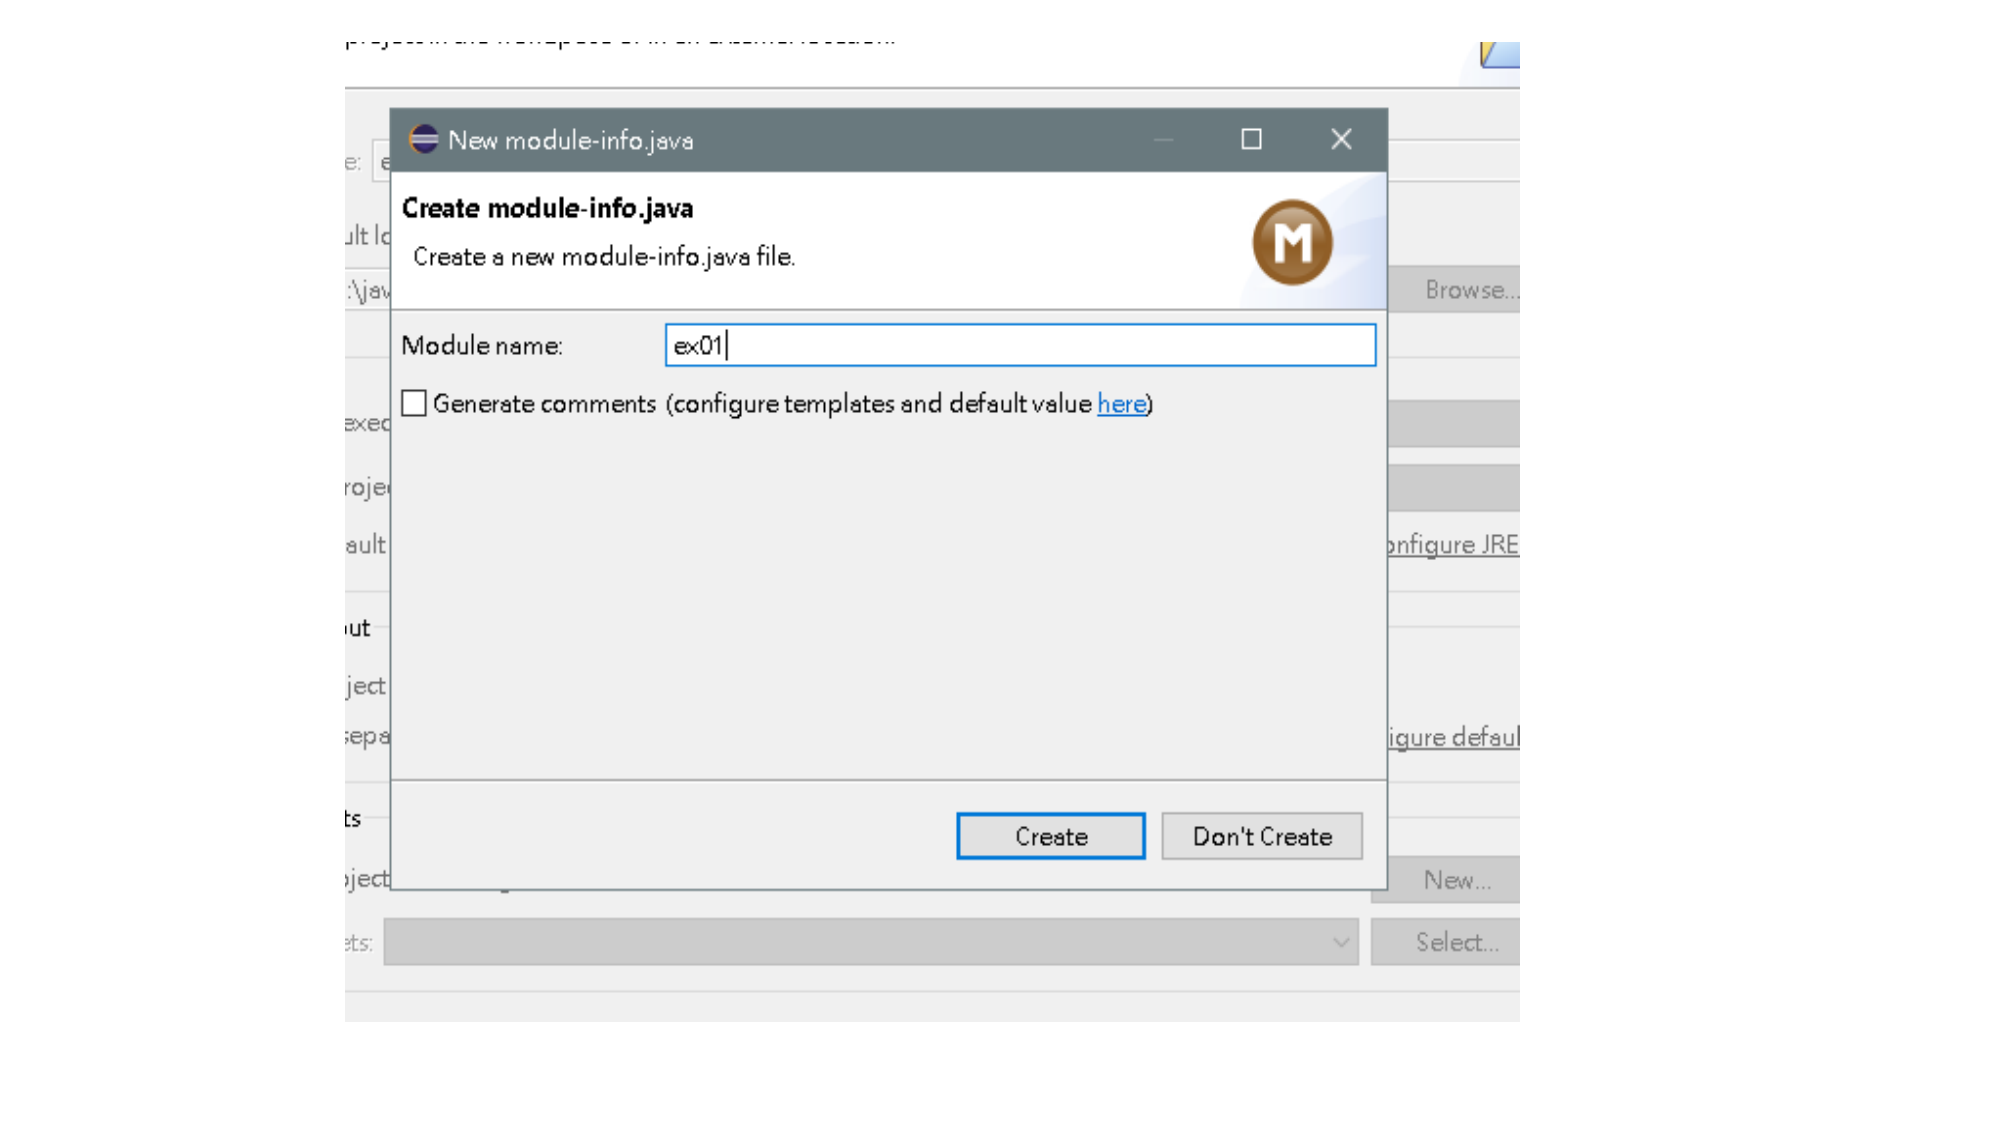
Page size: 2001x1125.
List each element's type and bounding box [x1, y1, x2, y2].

picture [345, 42, 1520, 1023]
